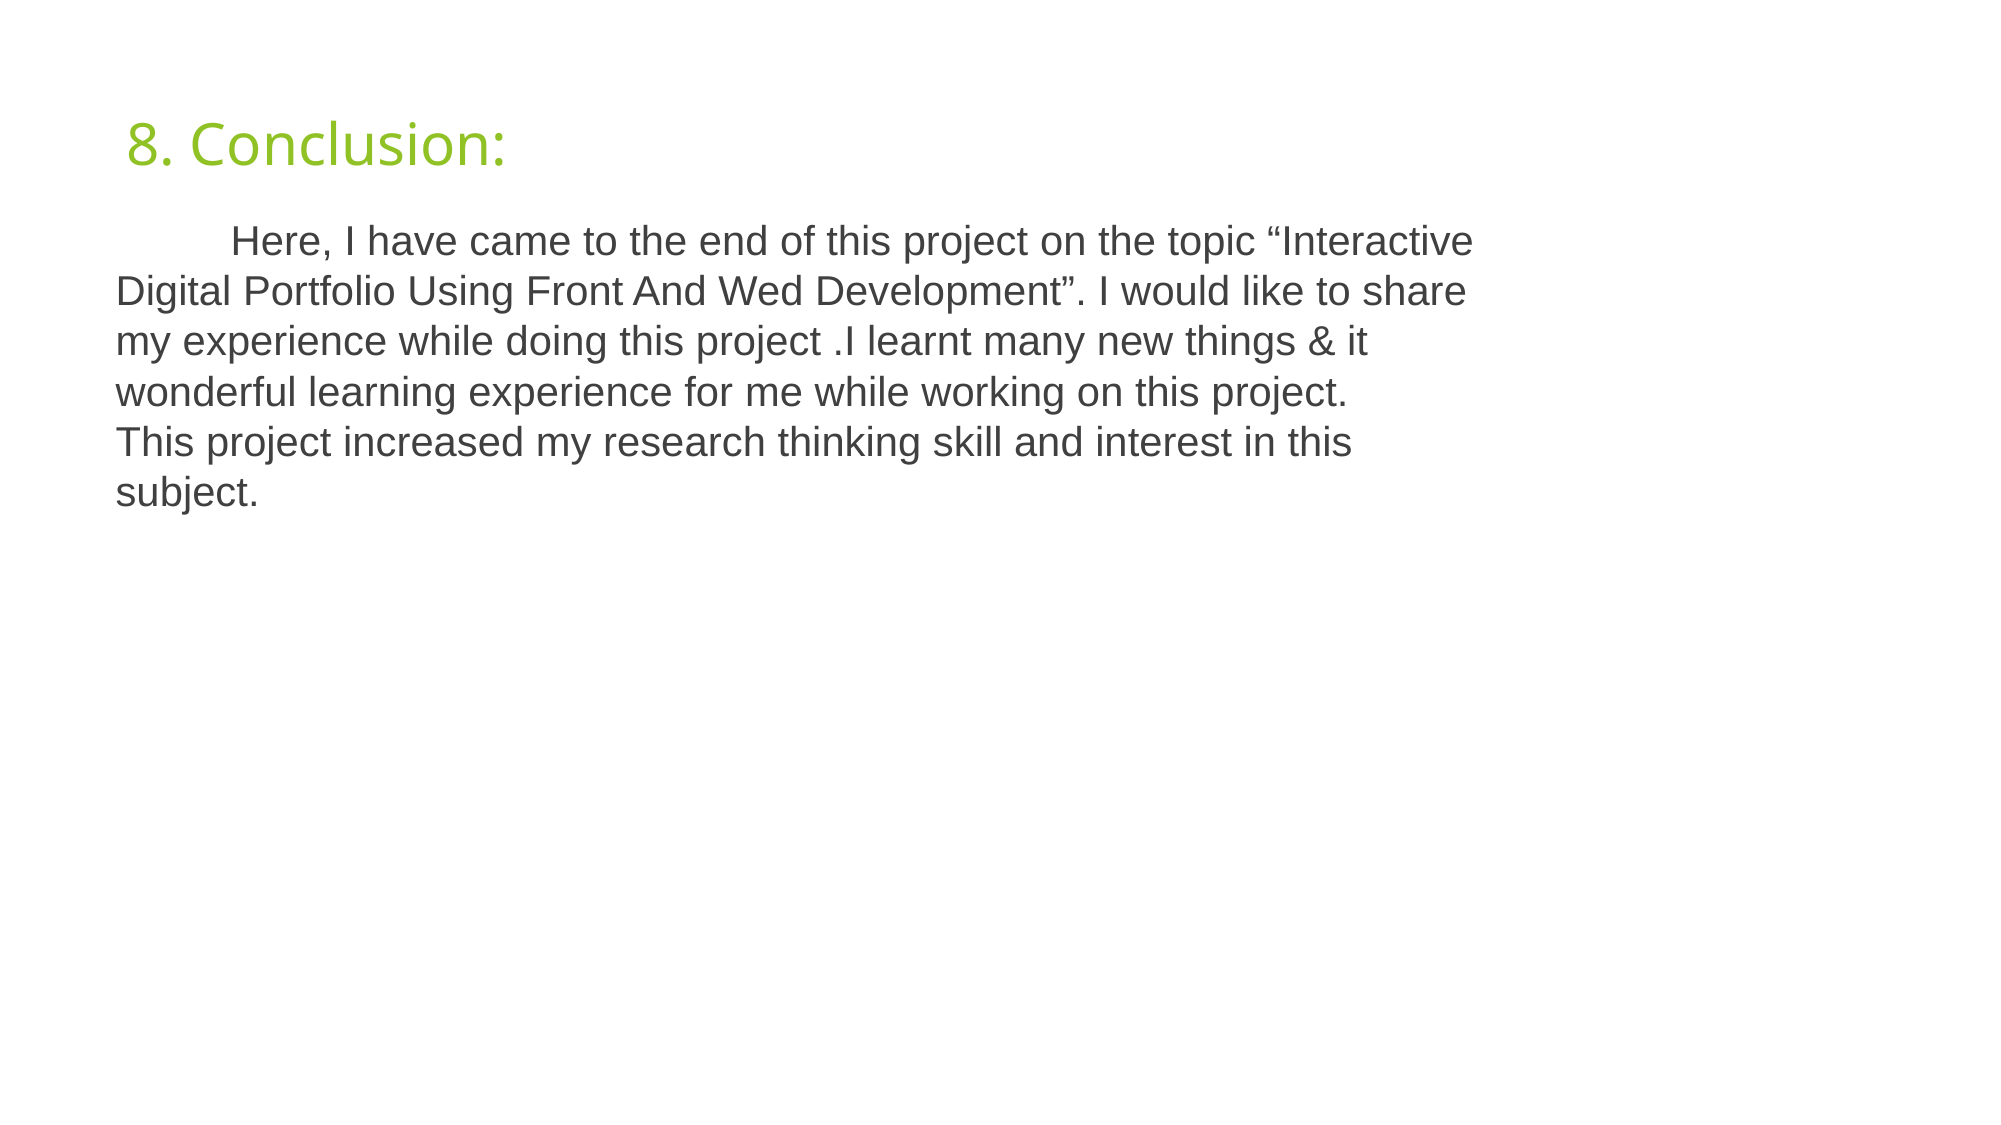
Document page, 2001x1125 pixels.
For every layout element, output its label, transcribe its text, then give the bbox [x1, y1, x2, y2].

list Here, I have came to the end of this project on the topic “Interactive Digital Portfolio Using Front And Wed Development”. I would like to share my experience while doing this project .I learnt many new things & it wonderful learning experience for me while working on this project. This project increased my research thinking skill and interest in this subject. [100, 206, 1511, 844]
title 8. Conclusion: [111, 99, 1522, 207]
